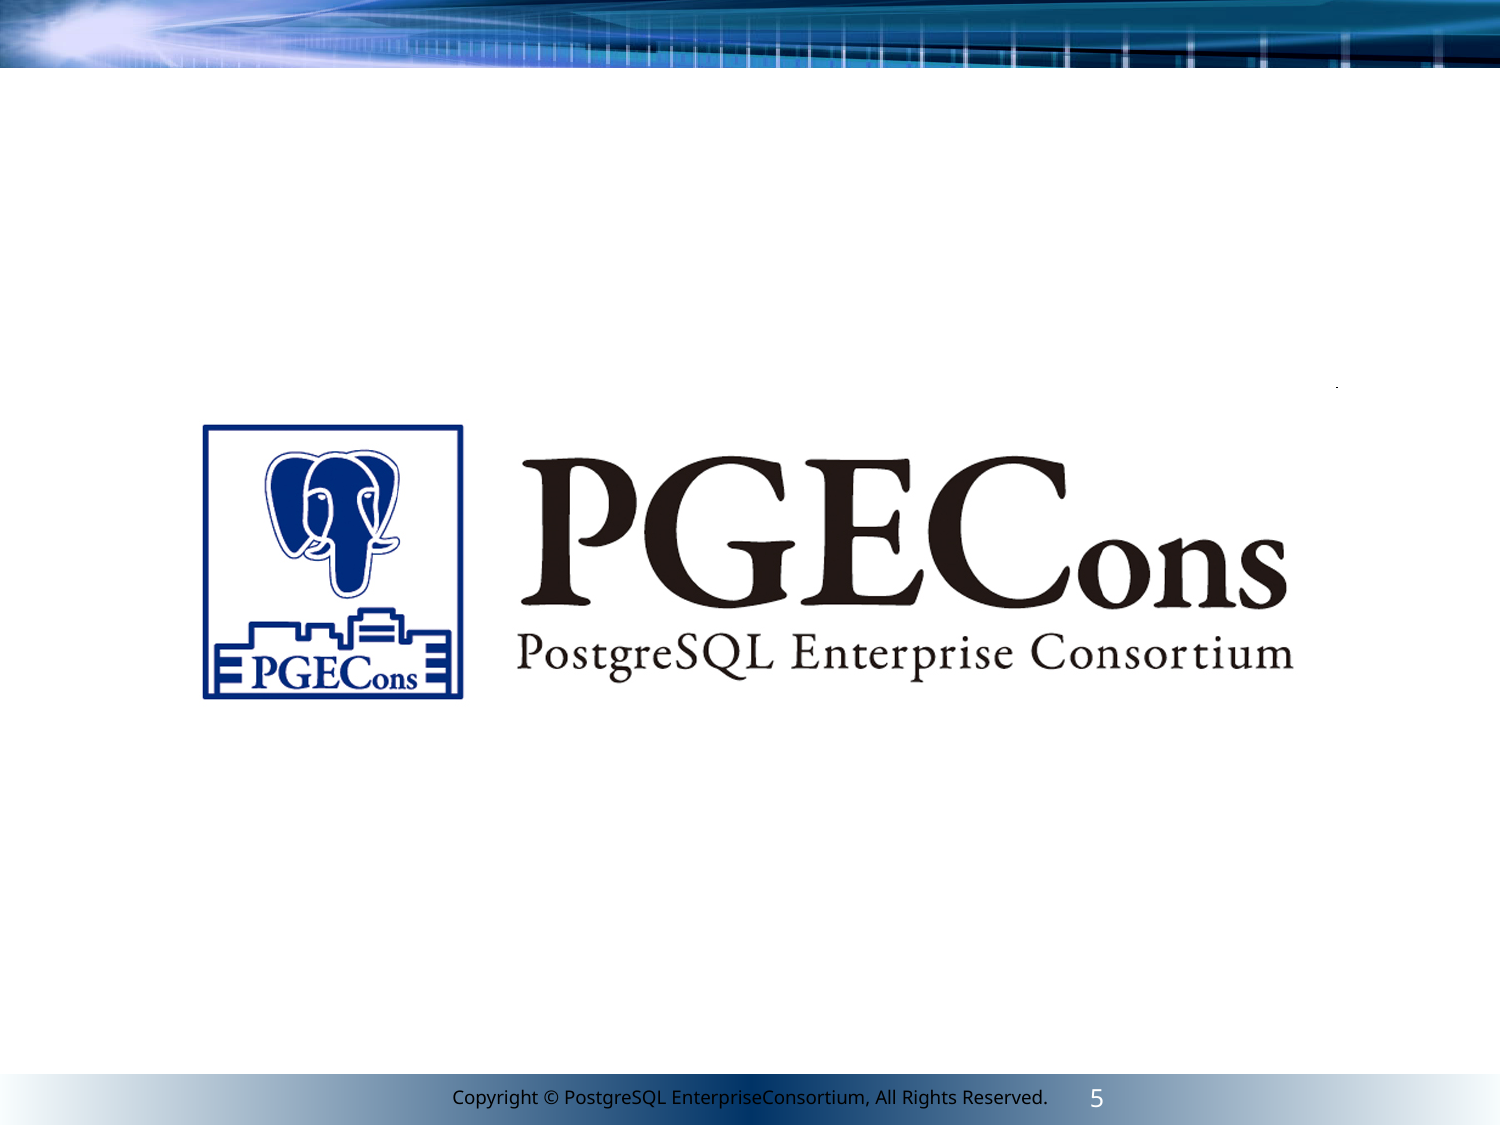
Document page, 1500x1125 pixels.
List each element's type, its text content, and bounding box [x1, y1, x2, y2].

text_box <番号> [1074, 1074, 1425, 1123]
picture [0, 0, 1500, 68]
picture [162, 387, 1338, 736]
